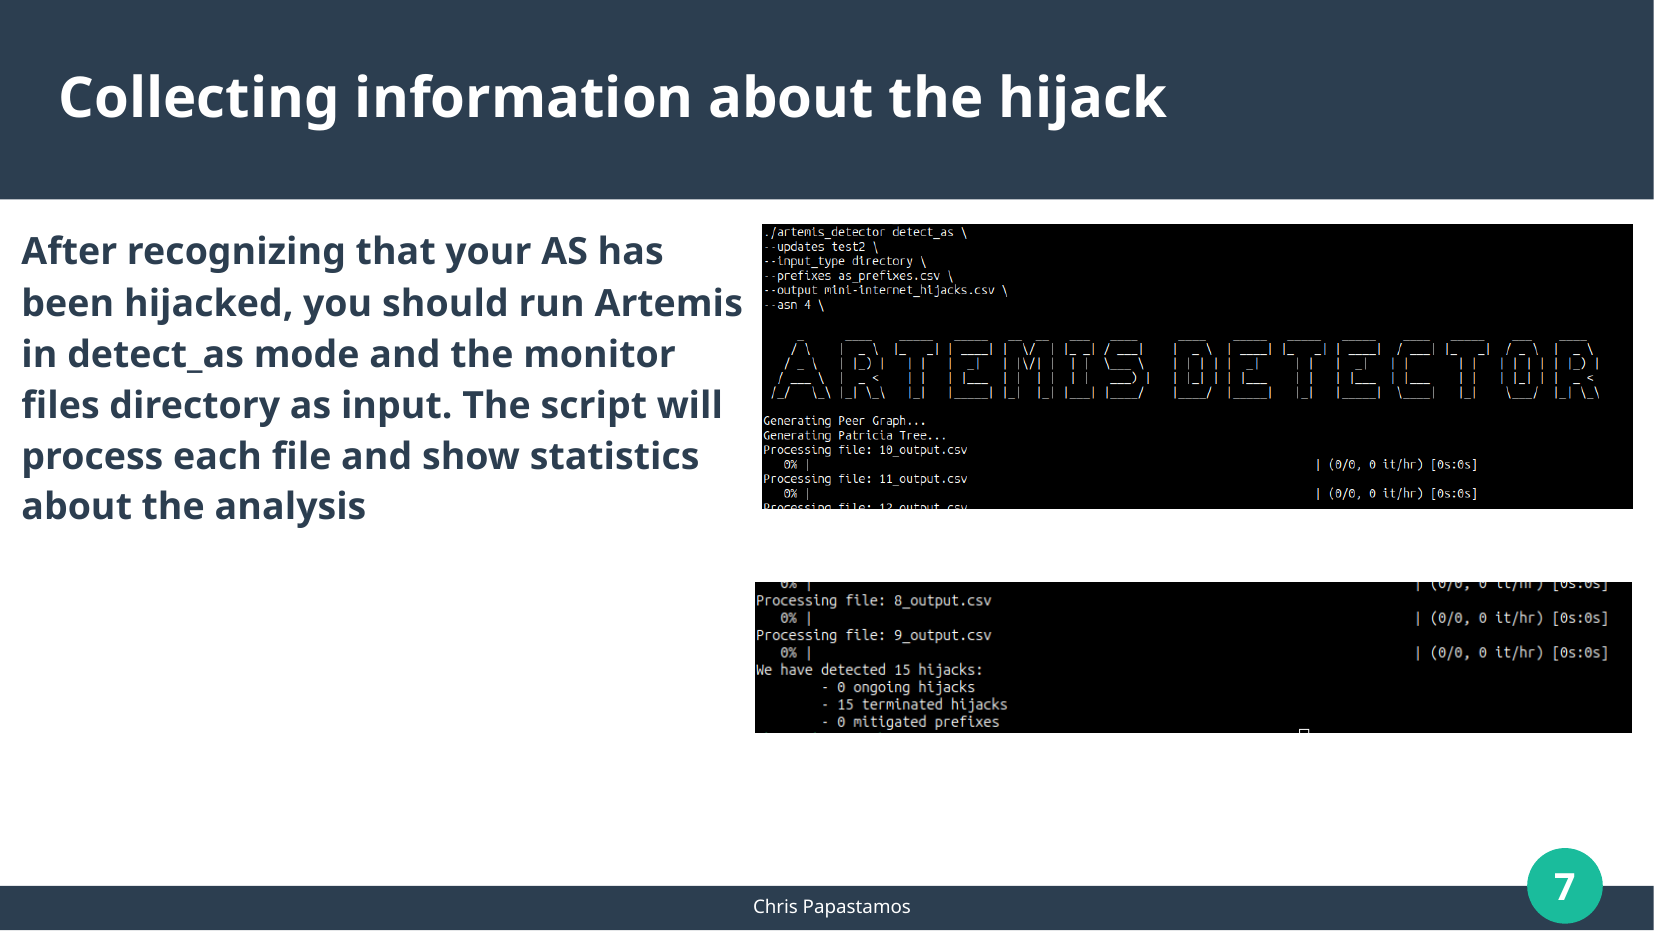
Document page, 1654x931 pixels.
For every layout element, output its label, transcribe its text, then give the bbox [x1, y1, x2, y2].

picture [755, 582, 1632, 733]
picture [762, 224, 1633, 509]
list After recognizing that your AS has been hijacked, you should run Artemis in detect_as mode and the monitor files directory as input. The script will process each file and show statistics about the analysis [21, 225, 751, 863]
text_box Chris Papastamos [638, 888, 1026, 926]
title Collecting information about the hijack [59, 37, 1595, 156]
